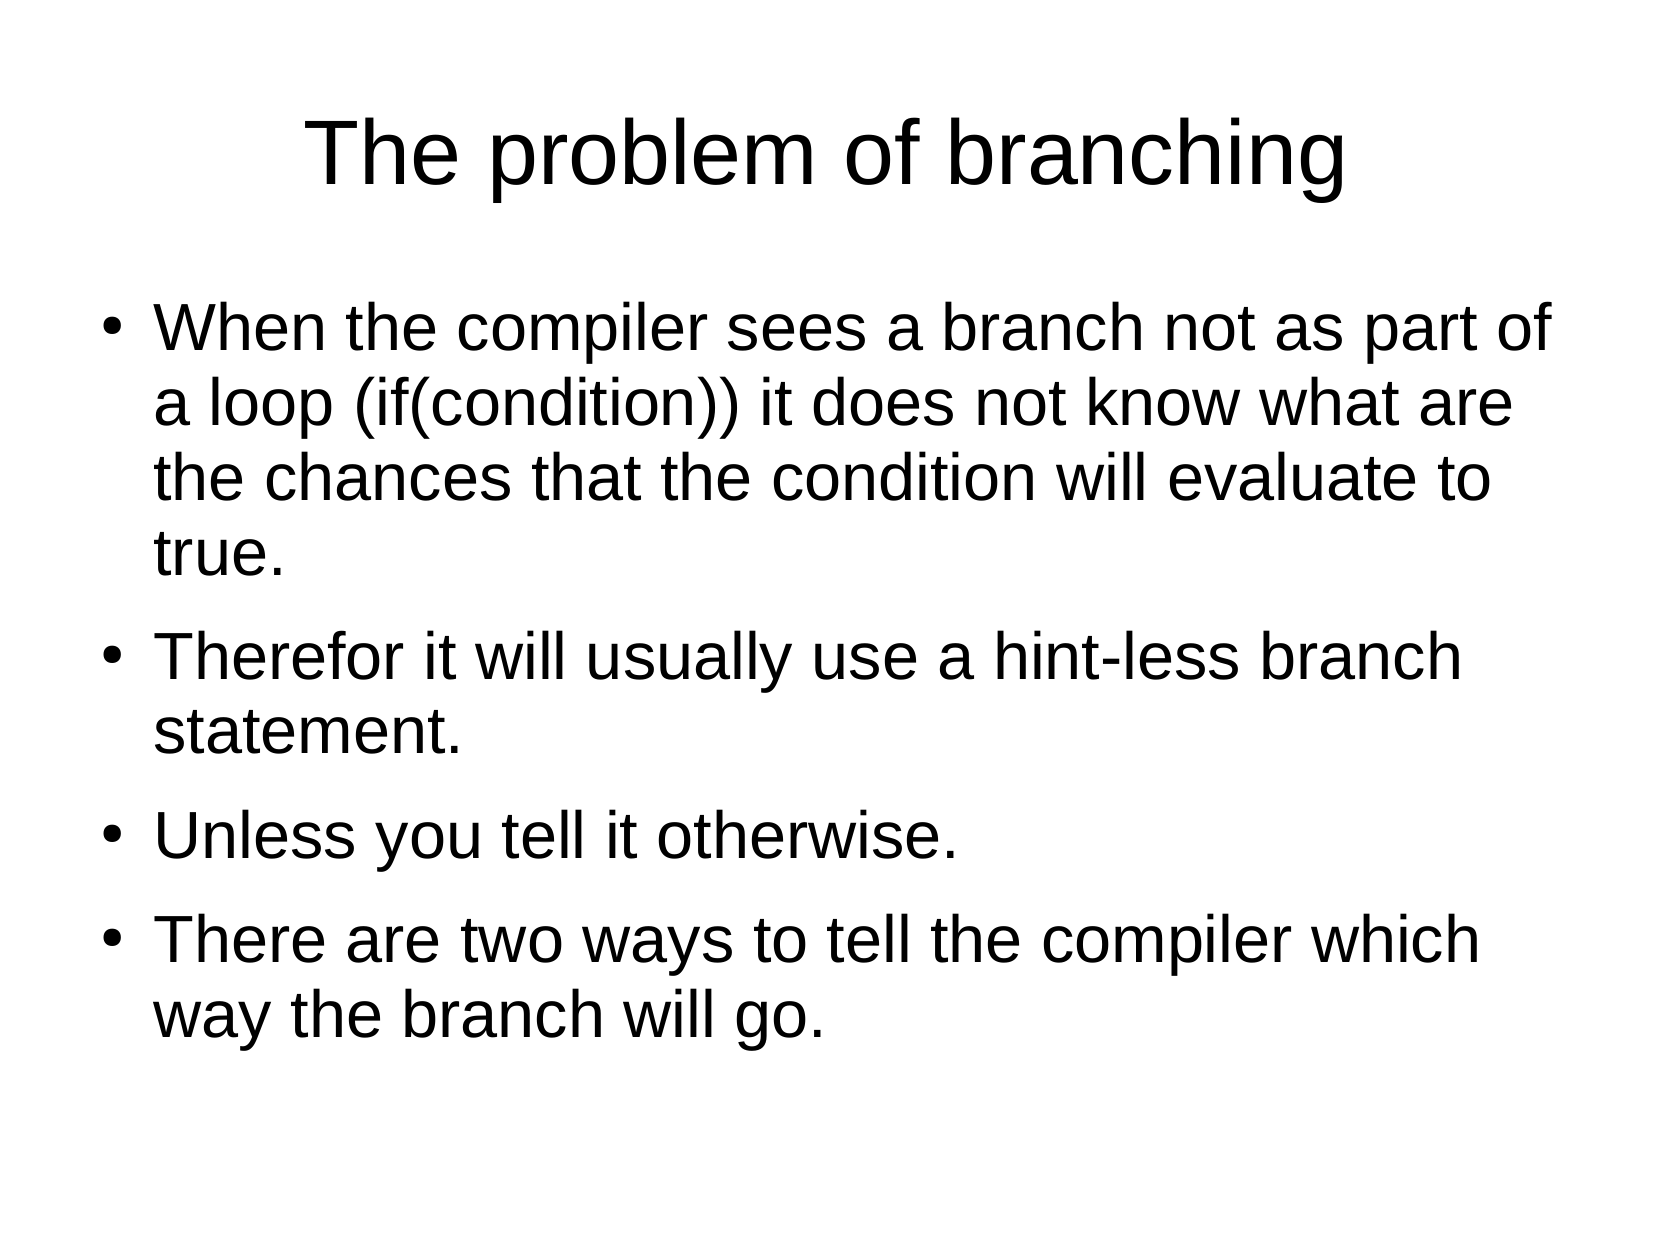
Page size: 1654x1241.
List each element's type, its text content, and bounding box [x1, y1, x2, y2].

title The problem of branching [82, 49, 1571, 257]
list When the compiler sees a branch not as part of a loop (if(condition)) it does not know what are the chances that the condition will evaluate to true. Therefor it will usually use a hint-less branch statement. Unless you tell it otherwise. There are two ways to tell the compiler which way the branch will go. [82, 290, 1571, 1109]
